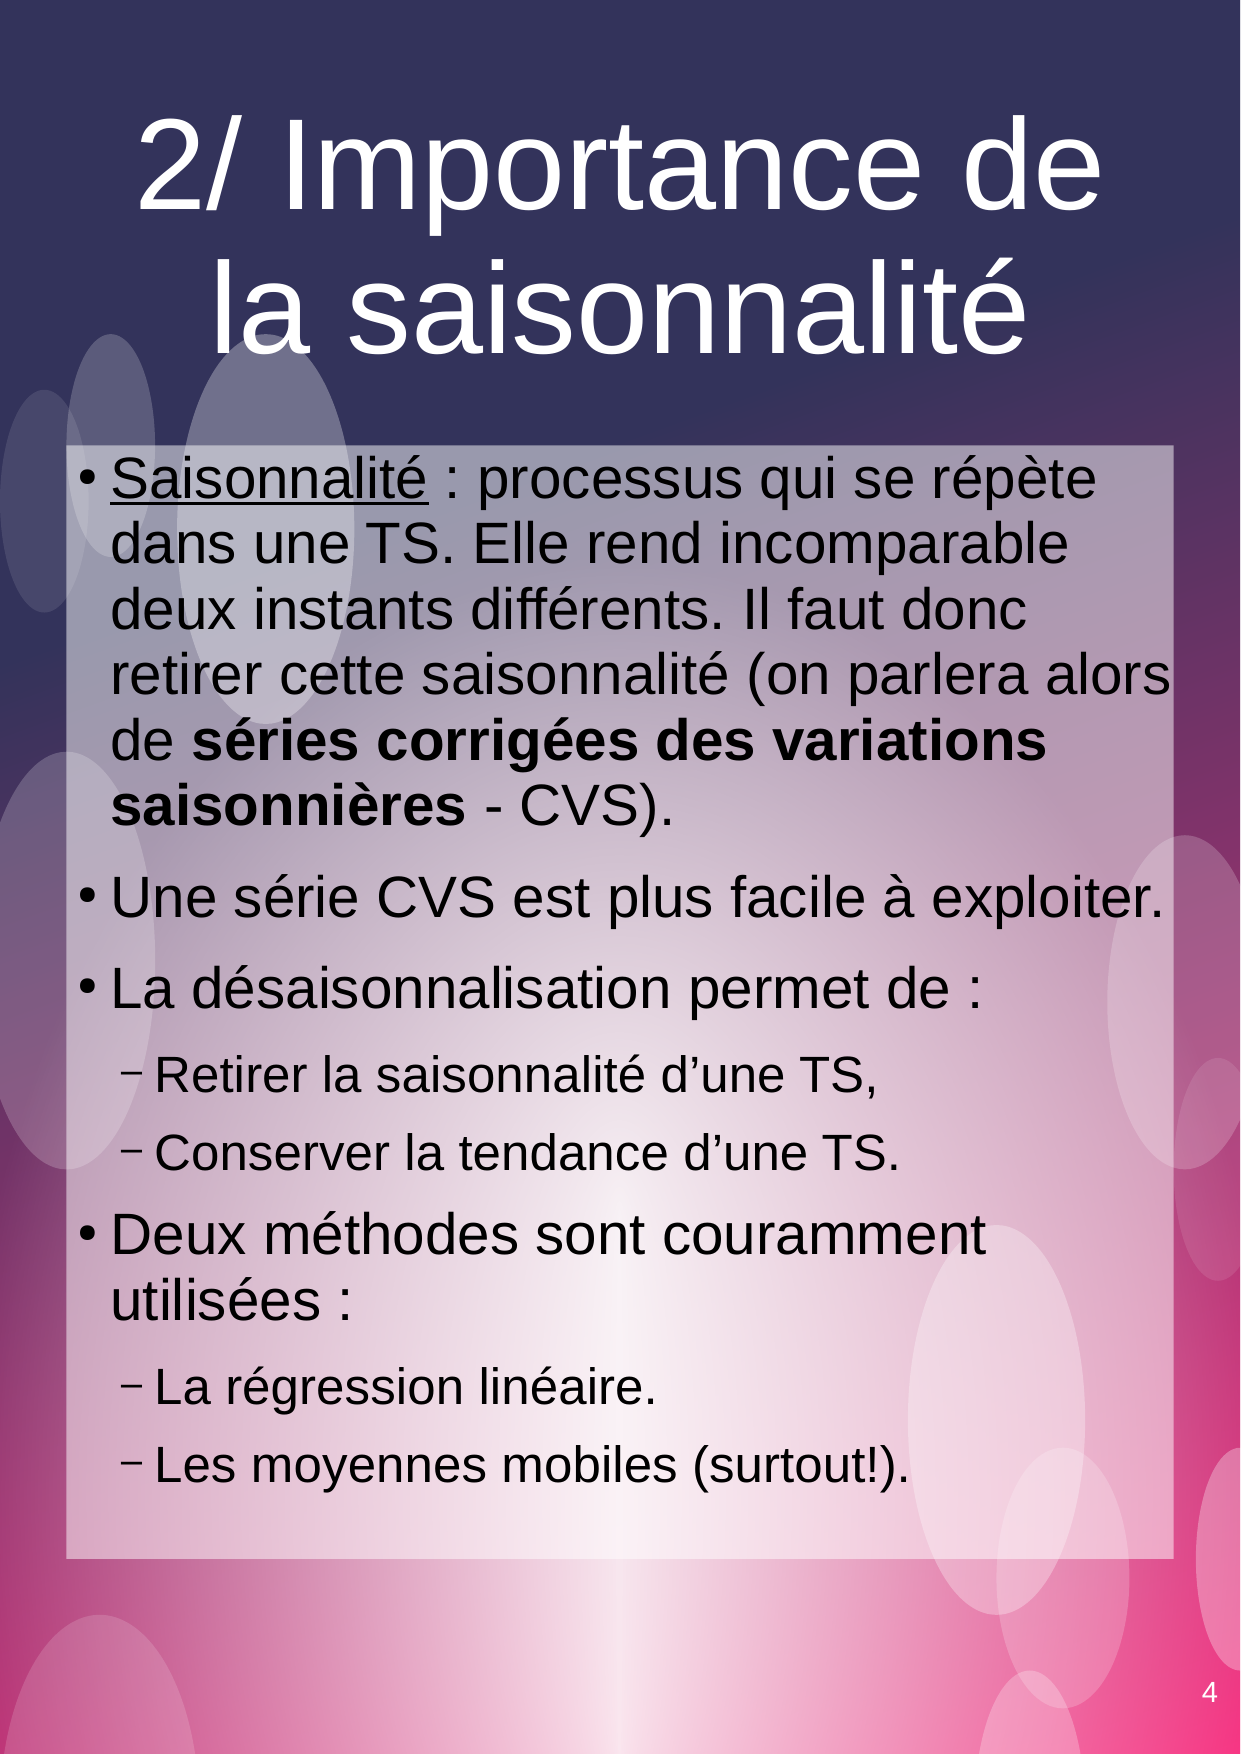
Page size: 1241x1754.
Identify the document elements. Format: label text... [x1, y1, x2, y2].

title 2/ Importance de la saisonnalité [66, 83, 1174, 390]
list Saisonnalité : processus qui se répète dans une TS. Elle rend incomparable deux instants différents. Il faut donc retirer cette saisonnalité (on parlera alors de séries corrigées des variations saisonnières - CVS). Une série CVS est plus facile à exploiter. La désaisonnalisation permet de : Retirer la saisonnalité d’une TS, Conserver la tendance d’une TS. Deux méthodes sont couramment utilisées : La régression linéaire. Les moyennes mobiles (surtout!). [66, 445, 1174, 1559]
